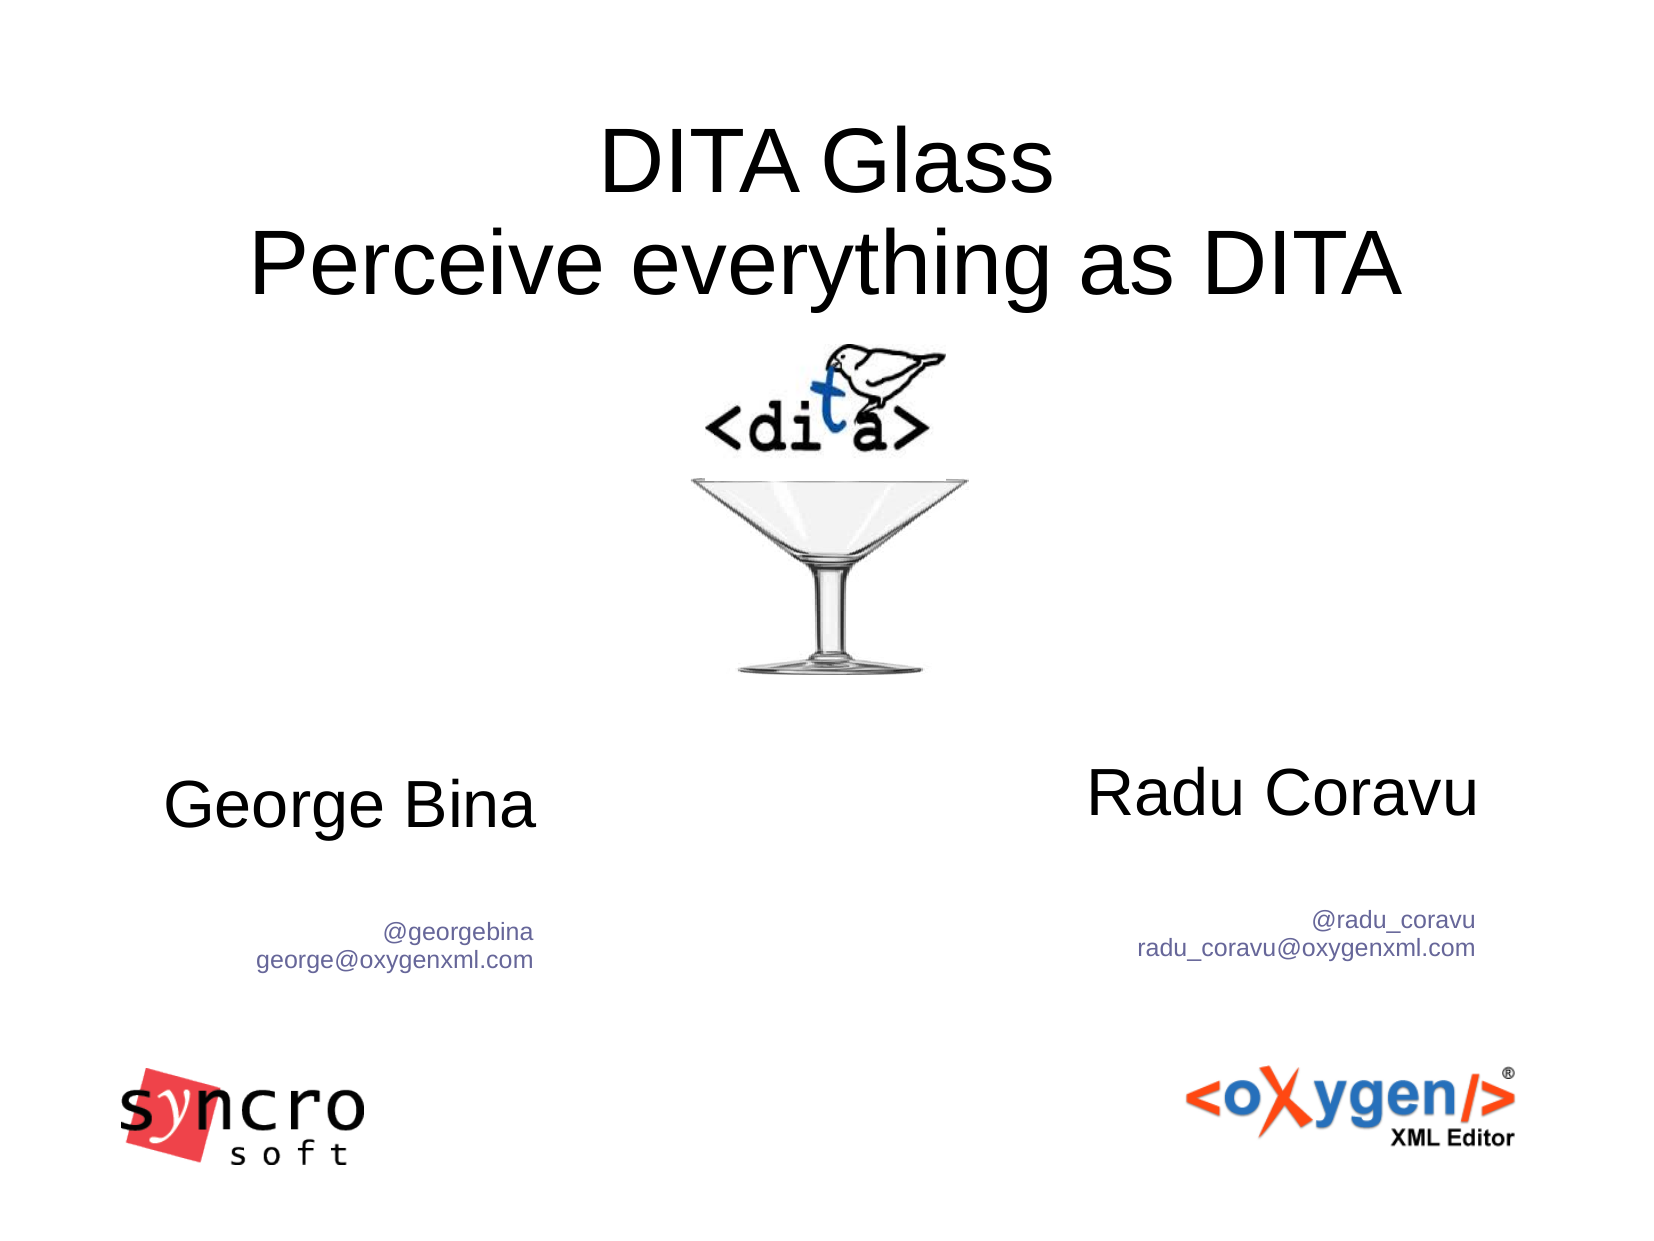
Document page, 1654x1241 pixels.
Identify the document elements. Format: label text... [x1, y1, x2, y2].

picture [121, 1068, 364, 1165]
text_box George Bina [0, 767, 538, 842]
text_box @georgebina george@oxygenxml.com [162, 918, 534, 975]
picture [690, 344, 969, 676]
text_box @radu_coravu radu_coravu@oxygenxml.com [1105, 905, 1477, 962]
text_box Radu Coravu [830, 754, 1480, 830]
title DITA Glass Perceive everything as DITA [82, 108, 1571, 316]
picture [1168, 1048, 1533, 1165]
